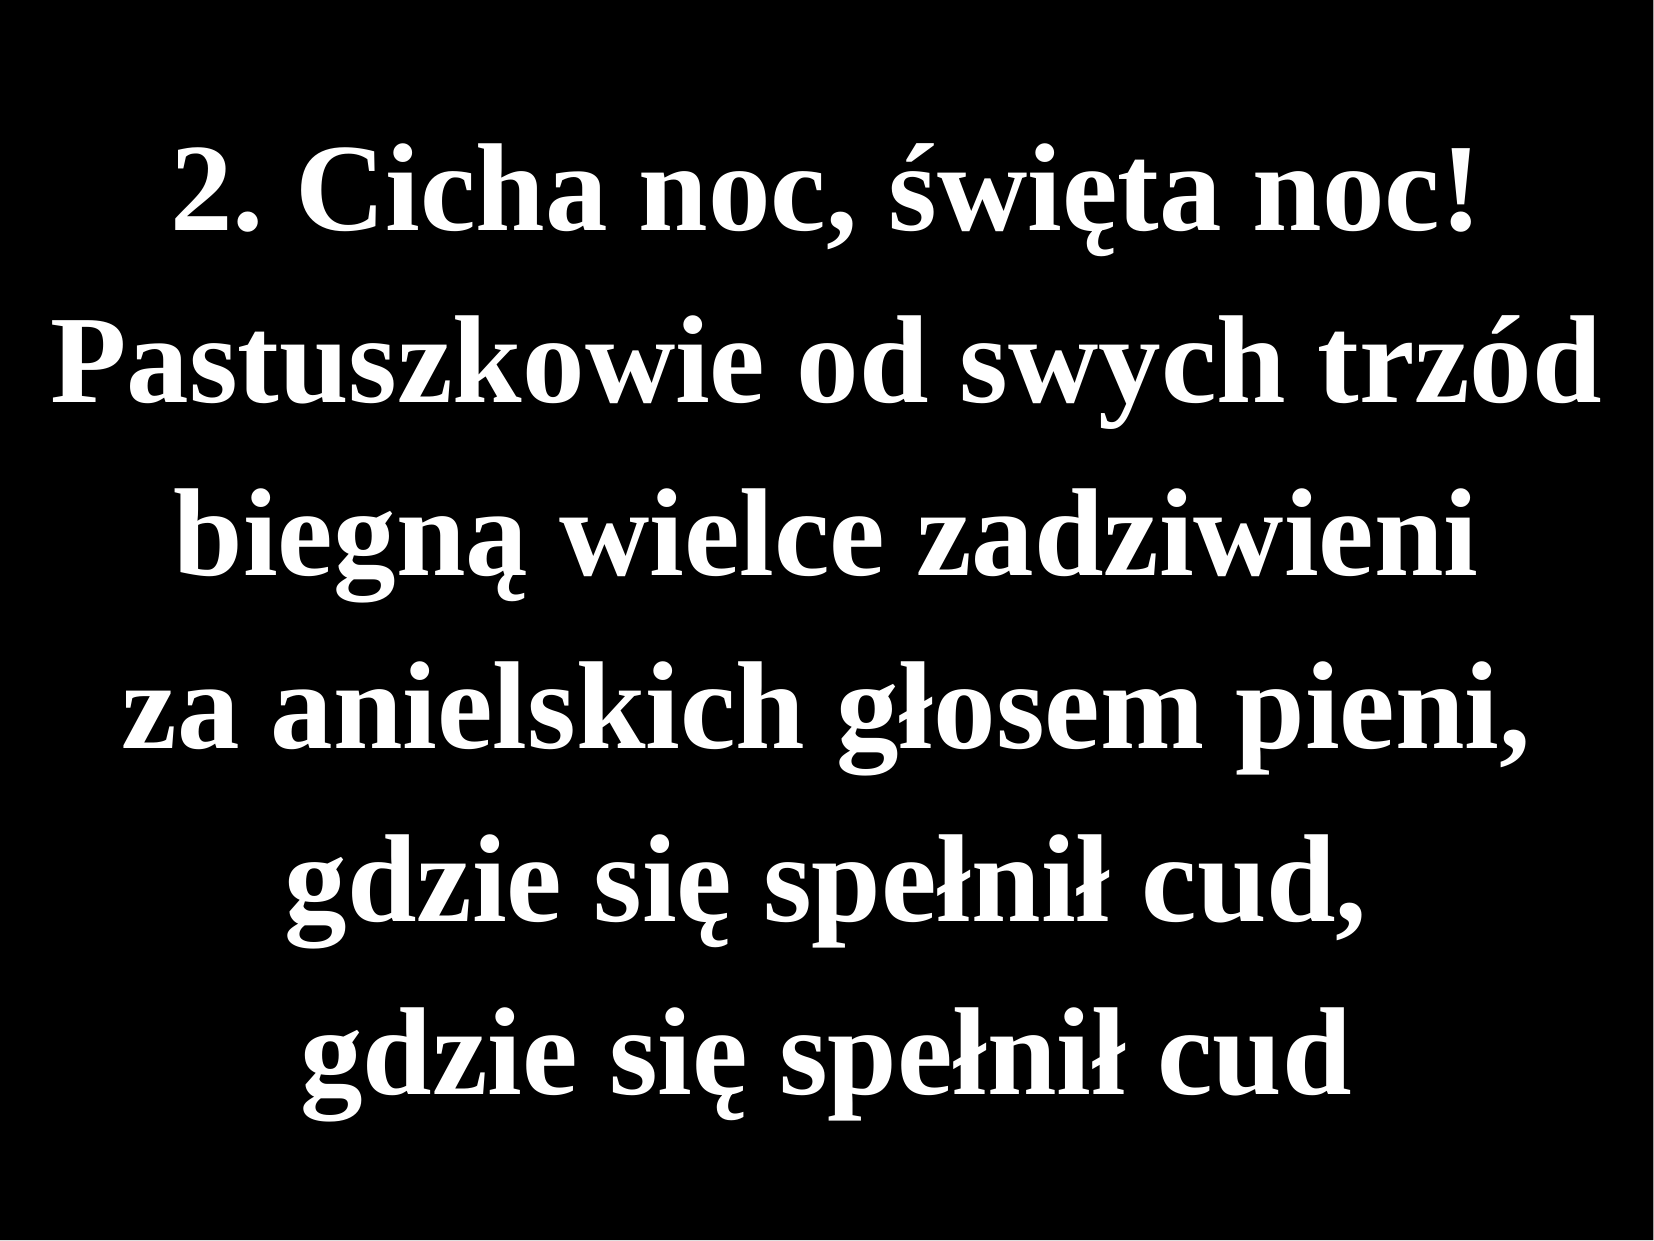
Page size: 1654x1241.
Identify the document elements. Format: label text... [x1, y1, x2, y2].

title 2. Cicha noc, święta noc! ppp Pastuszkowie od swych trzód ppp biegną wielce zadziwieni ppp za anielskich głosem pieni, ppp gdzie się spełnił cud, ppp gdzie się spełnił cud [0, 0, 1654, 1241]
